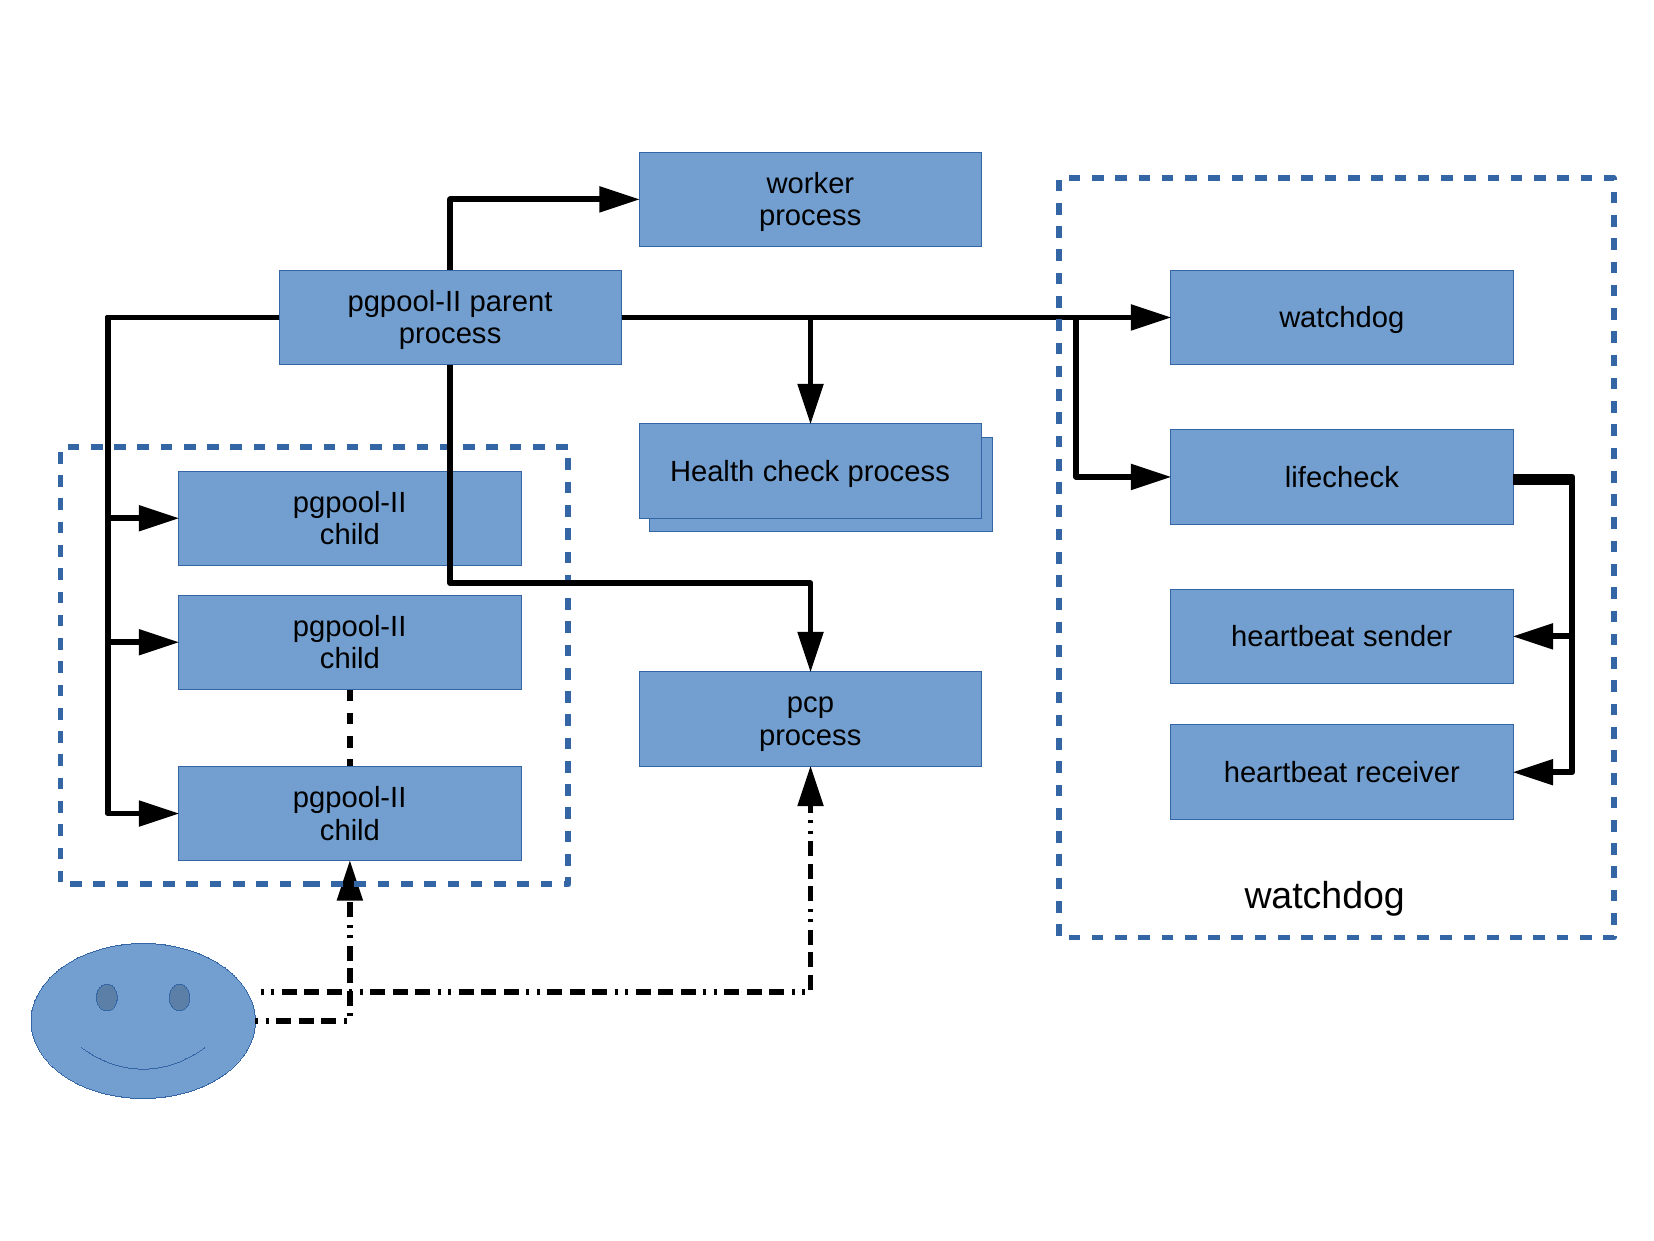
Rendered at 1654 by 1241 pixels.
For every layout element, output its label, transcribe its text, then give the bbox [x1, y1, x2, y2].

text_box pgpool-II child [178, 471, 447, 566]
text_box pgpool-II child [178, 766, 522, 861]
text_box pgpool-II child [453, 471, 522, 566]
text_box pgpool-II child [178, 595, 522, 690]
text_box Health check process [639, 423, 982, 519]
text_box pcp process [639, 671, 982, 767]
text_box pgpool-II parent process [279, 270, 622, 365]
text_box watchdog [1170, 270, 1514, 365]
text_box Health check process [649, 437, 993, 532]
text_box heartbeat sender [1170, 589, 1514, 684]
text_box heartbeat receiver [1170, 724, 1514, 820]
text_box watchdog [1229, 866, 1432, 924]
text_box [31, 943, 256, 1099]
text_box worker process [639, 152, 982, 247]
text_box lifecheck [1170, 429, 1514, 525]
